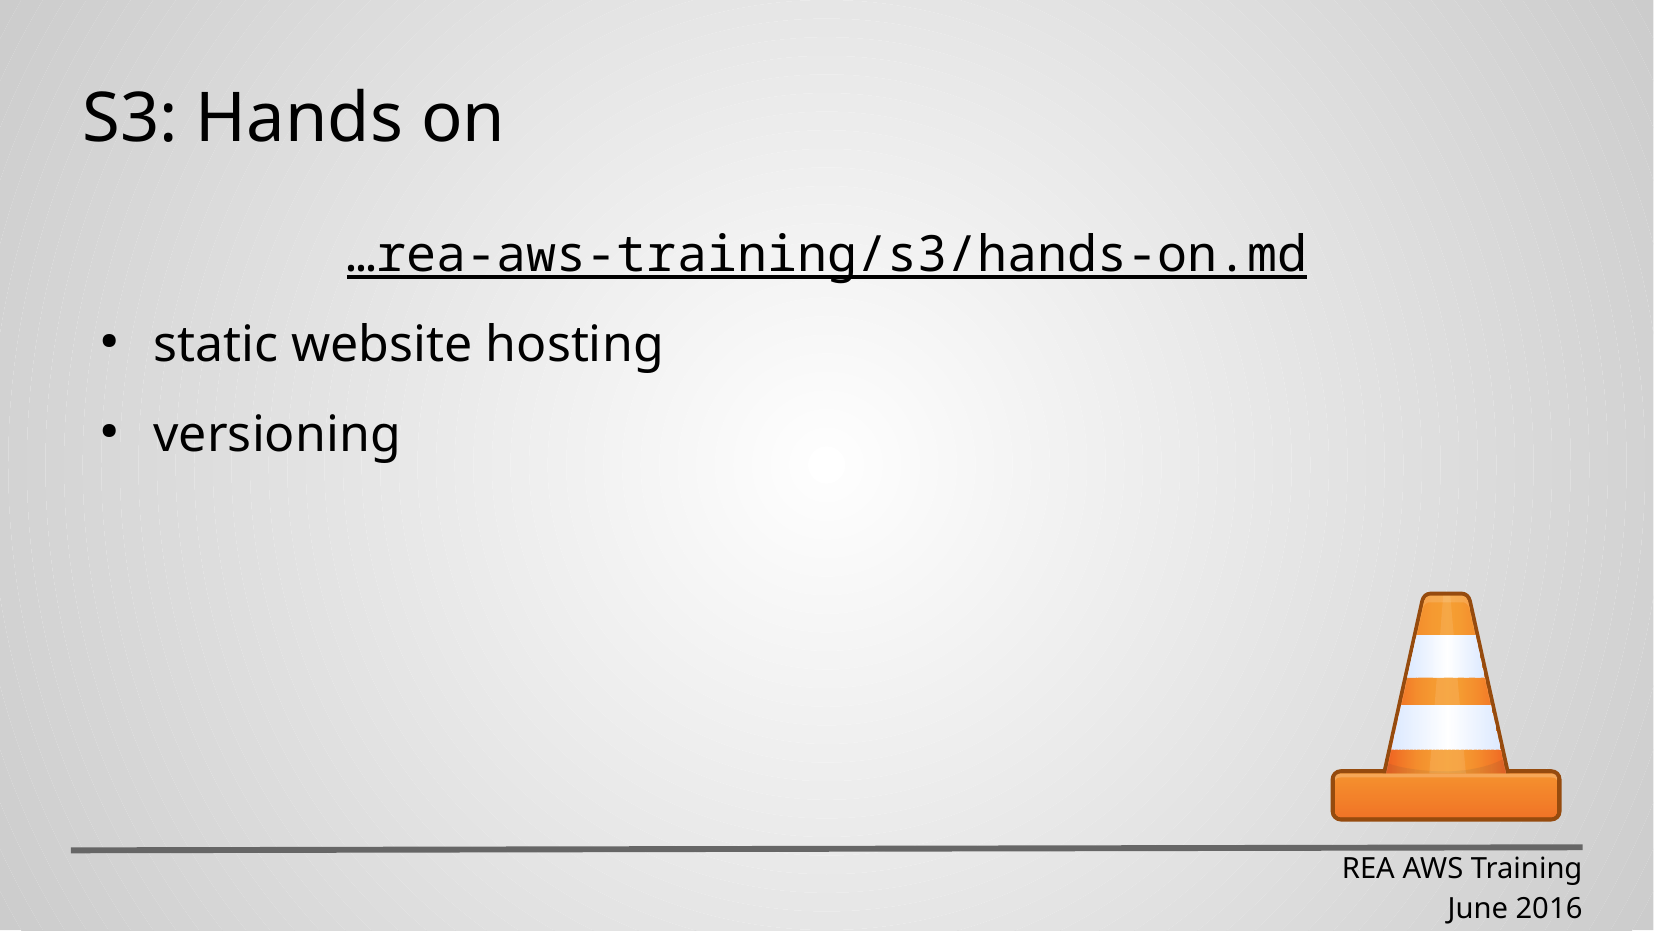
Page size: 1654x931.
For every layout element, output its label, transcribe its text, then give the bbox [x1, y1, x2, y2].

list …rea-aws-training/s3/hands-on.md static website hosting versioning [82, 217, 1571, 827]
picture [1306, 566, 1586, 846]
title S3: Hands on [82, 36, 1571, 193]
